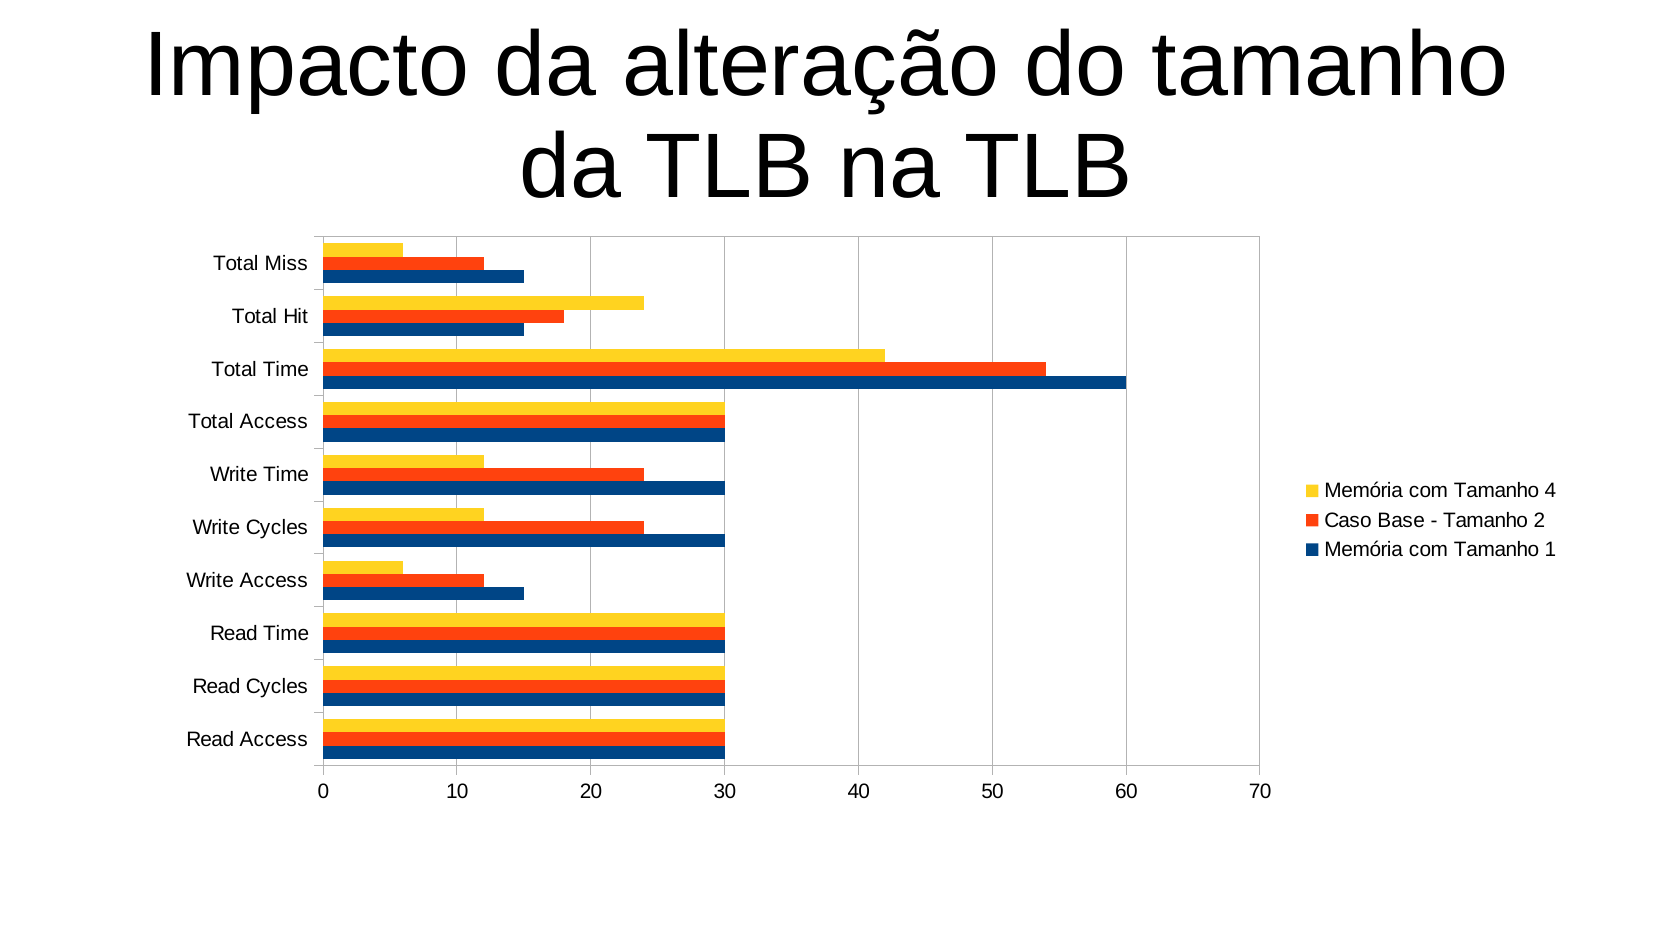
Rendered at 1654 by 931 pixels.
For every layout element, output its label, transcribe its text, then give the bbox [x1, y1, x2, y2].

chart [158, 225, 1576, 816]
title Impacto da alteração do tamanho da TLB na TLB [82, 12, 1571, 218]
